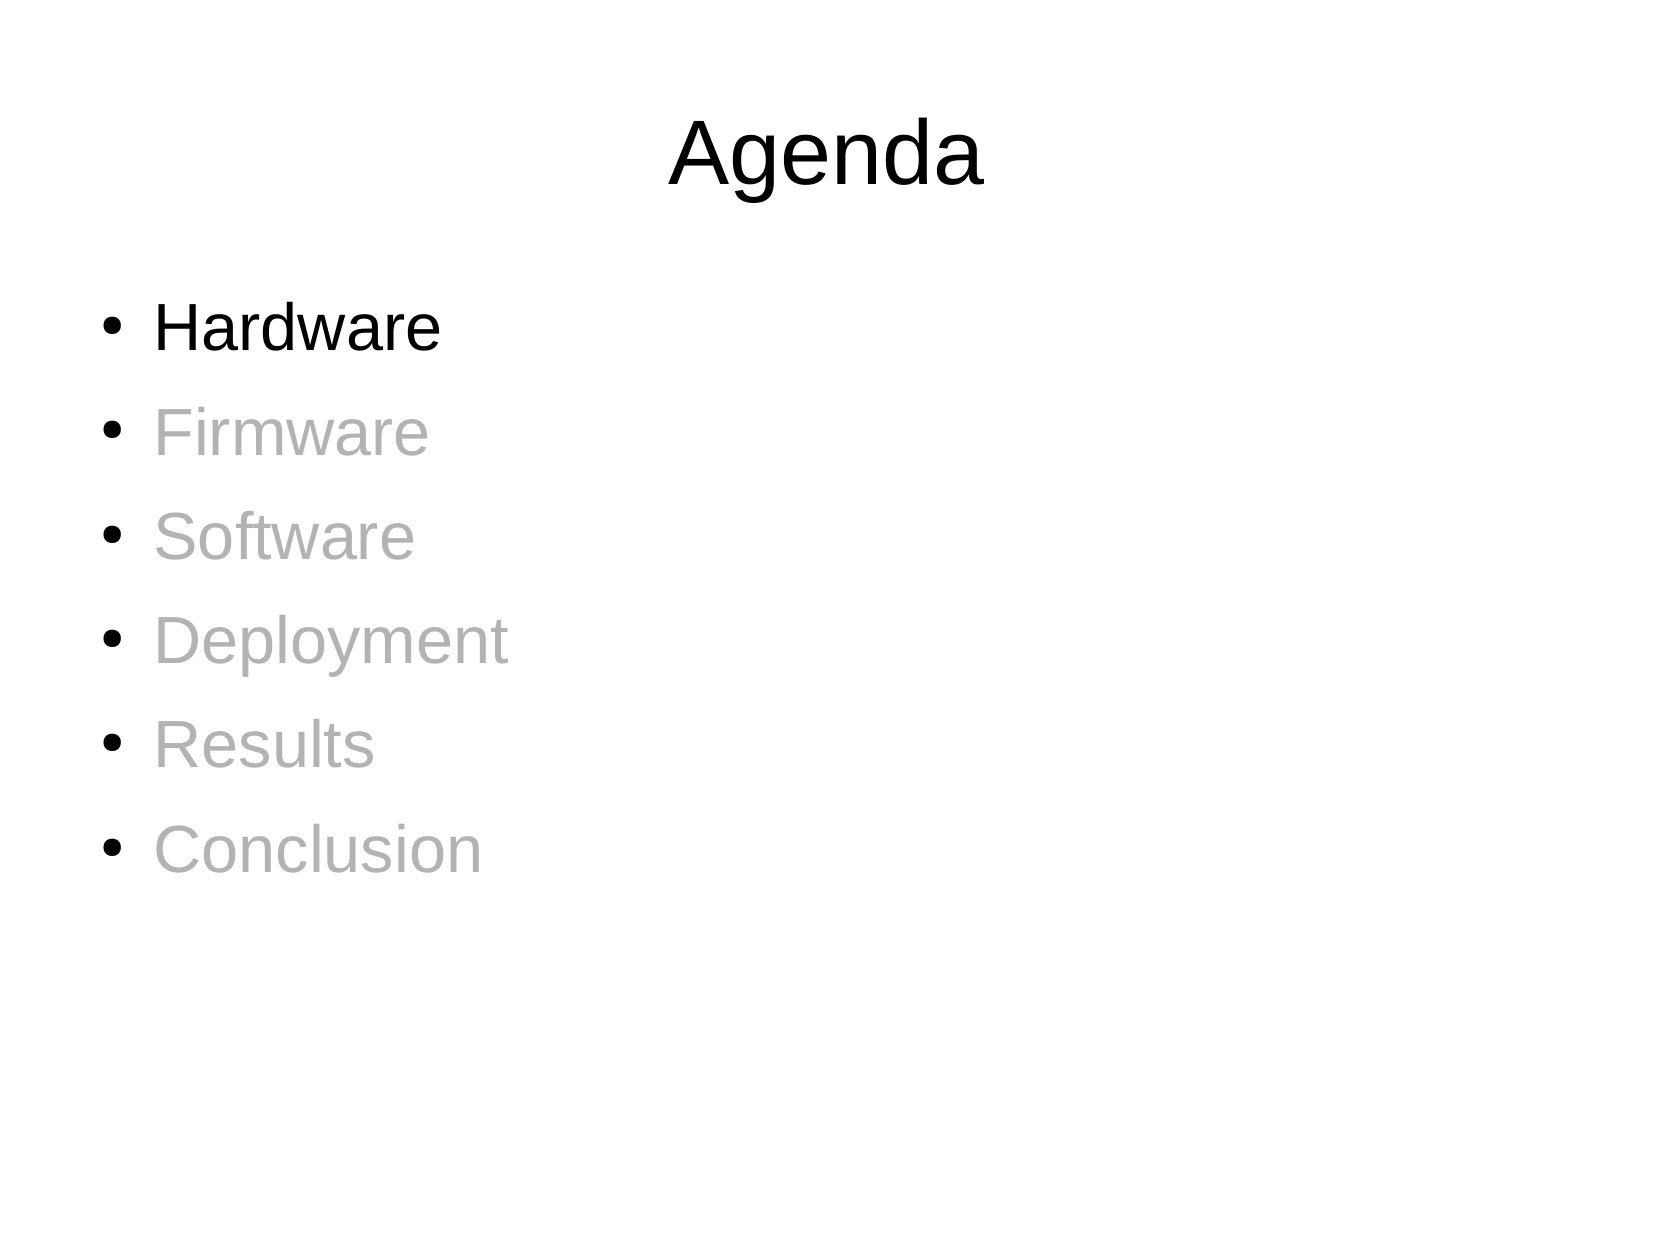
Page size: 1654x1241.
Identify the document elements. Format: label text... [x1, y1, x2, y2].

list Hardware Firmware Software Deployment Results Conclusion [82, 290, 1571, 1109]
title Agenda [82, 49, 1571, 257]
